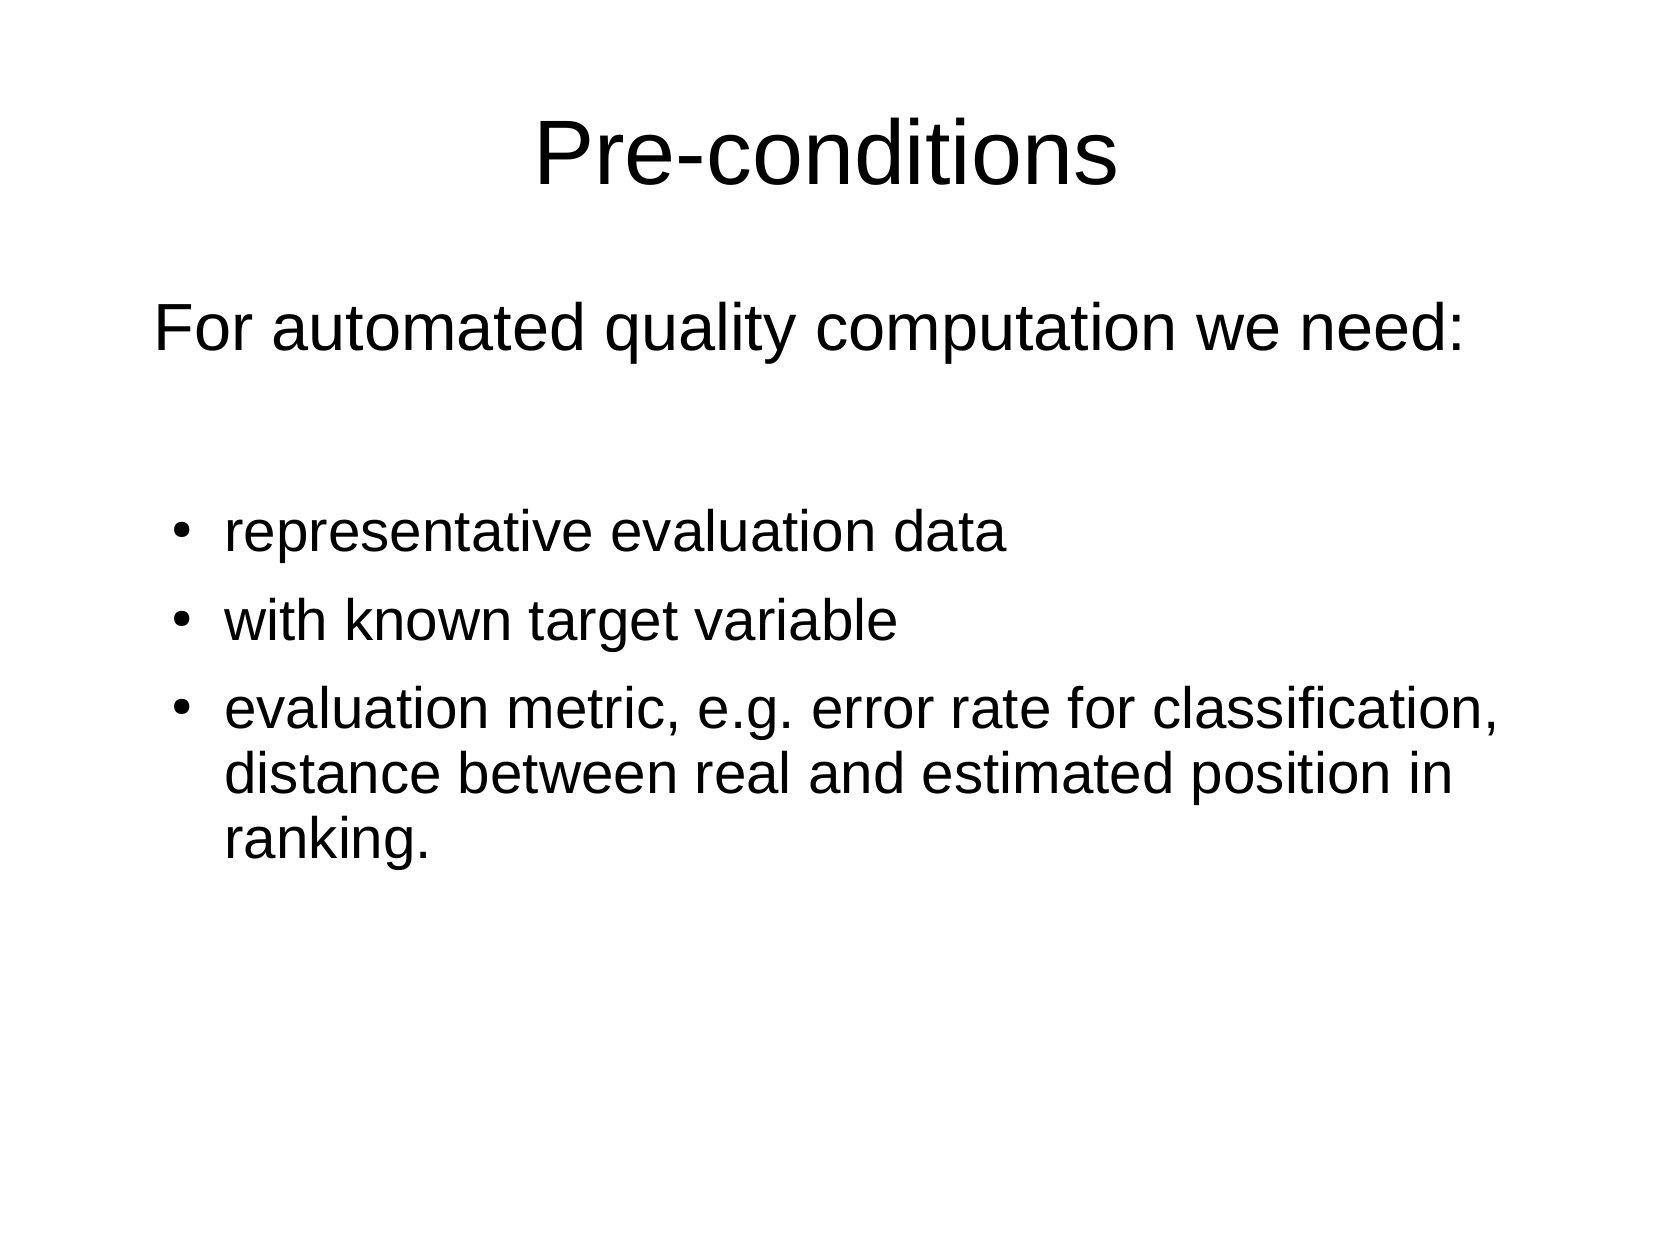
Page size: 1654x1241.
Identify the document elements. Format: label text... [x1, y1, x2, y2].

list For automated quality computation we need: representative evaluation data with known target variable evaluation metric, e.g. error rate for classification, distance between real and estimated position in ranking. [82, 290, 1571, 1109]
title Pre-conditions [82, 56, 1571, 250]
